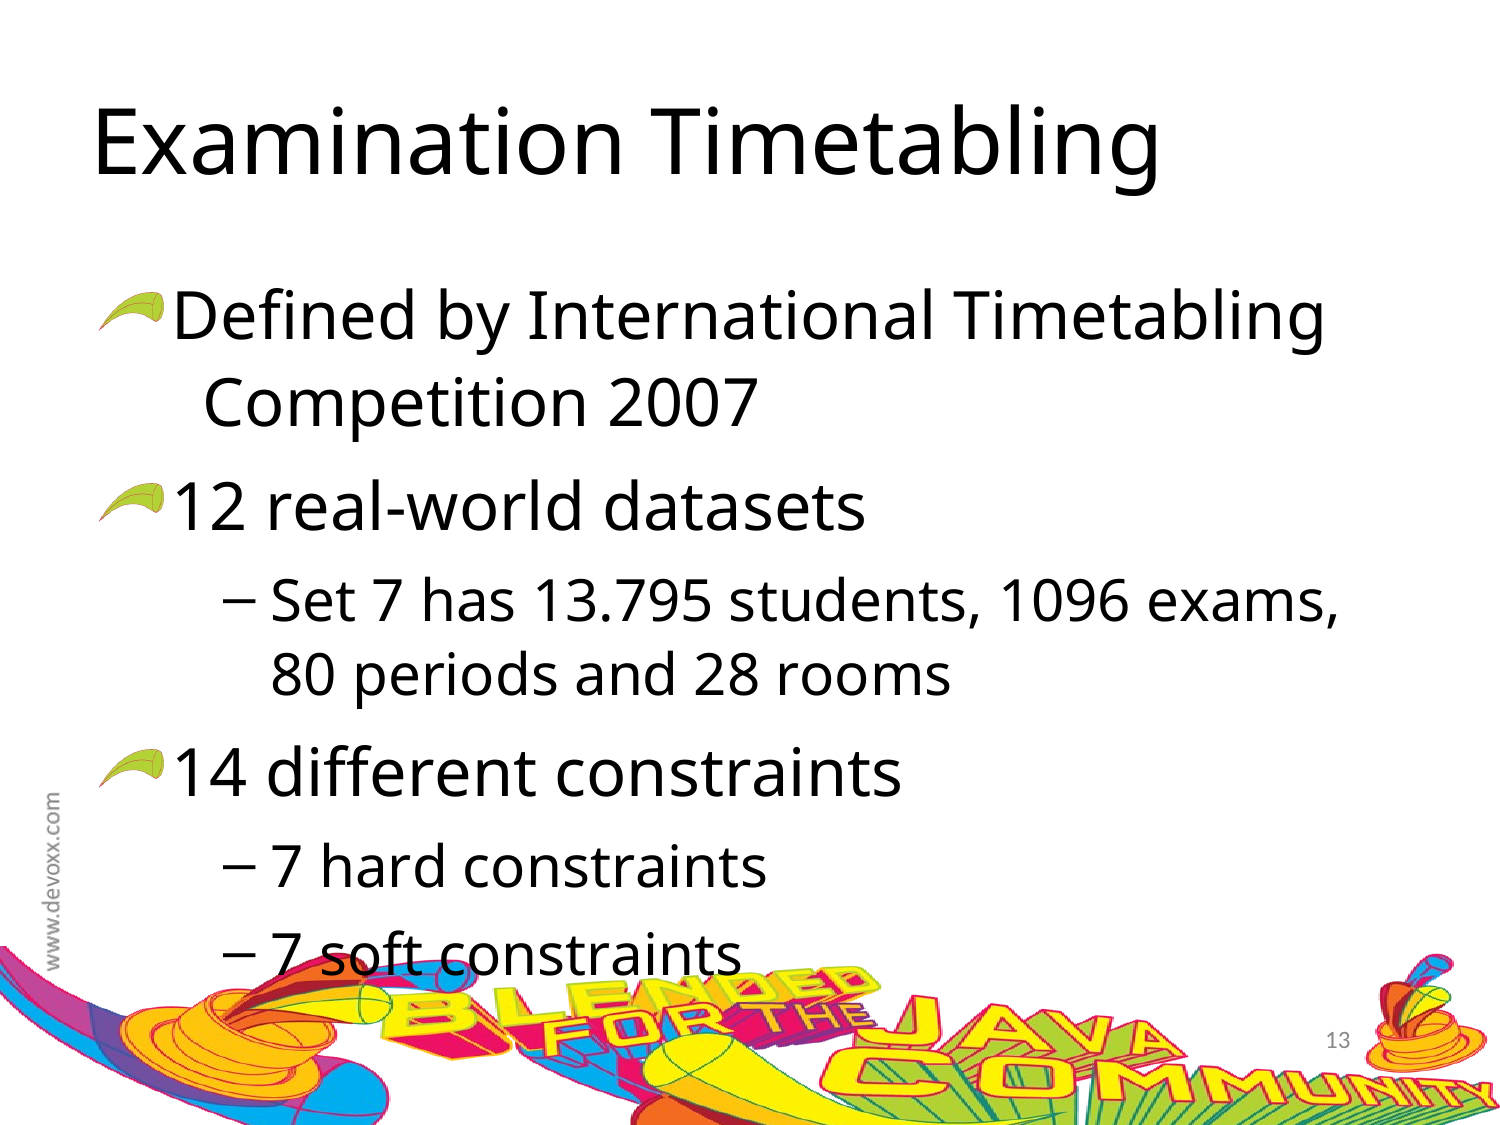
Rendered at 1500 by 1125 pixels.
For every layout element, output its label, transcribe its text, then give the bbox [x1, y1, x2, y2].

picture [0, 757, 1500, 1125]
title Examination Timetabling [75, 45, 1426, 233]
list Defined by International Timetabling Competition 2007 12 real-world datasets Set 7 has 13.795 students, 1096 exams, 80 periods and 28 rooms 14 different constraints 7 hard constraints 7 soft constraints [75, 262, 1426, 973]
